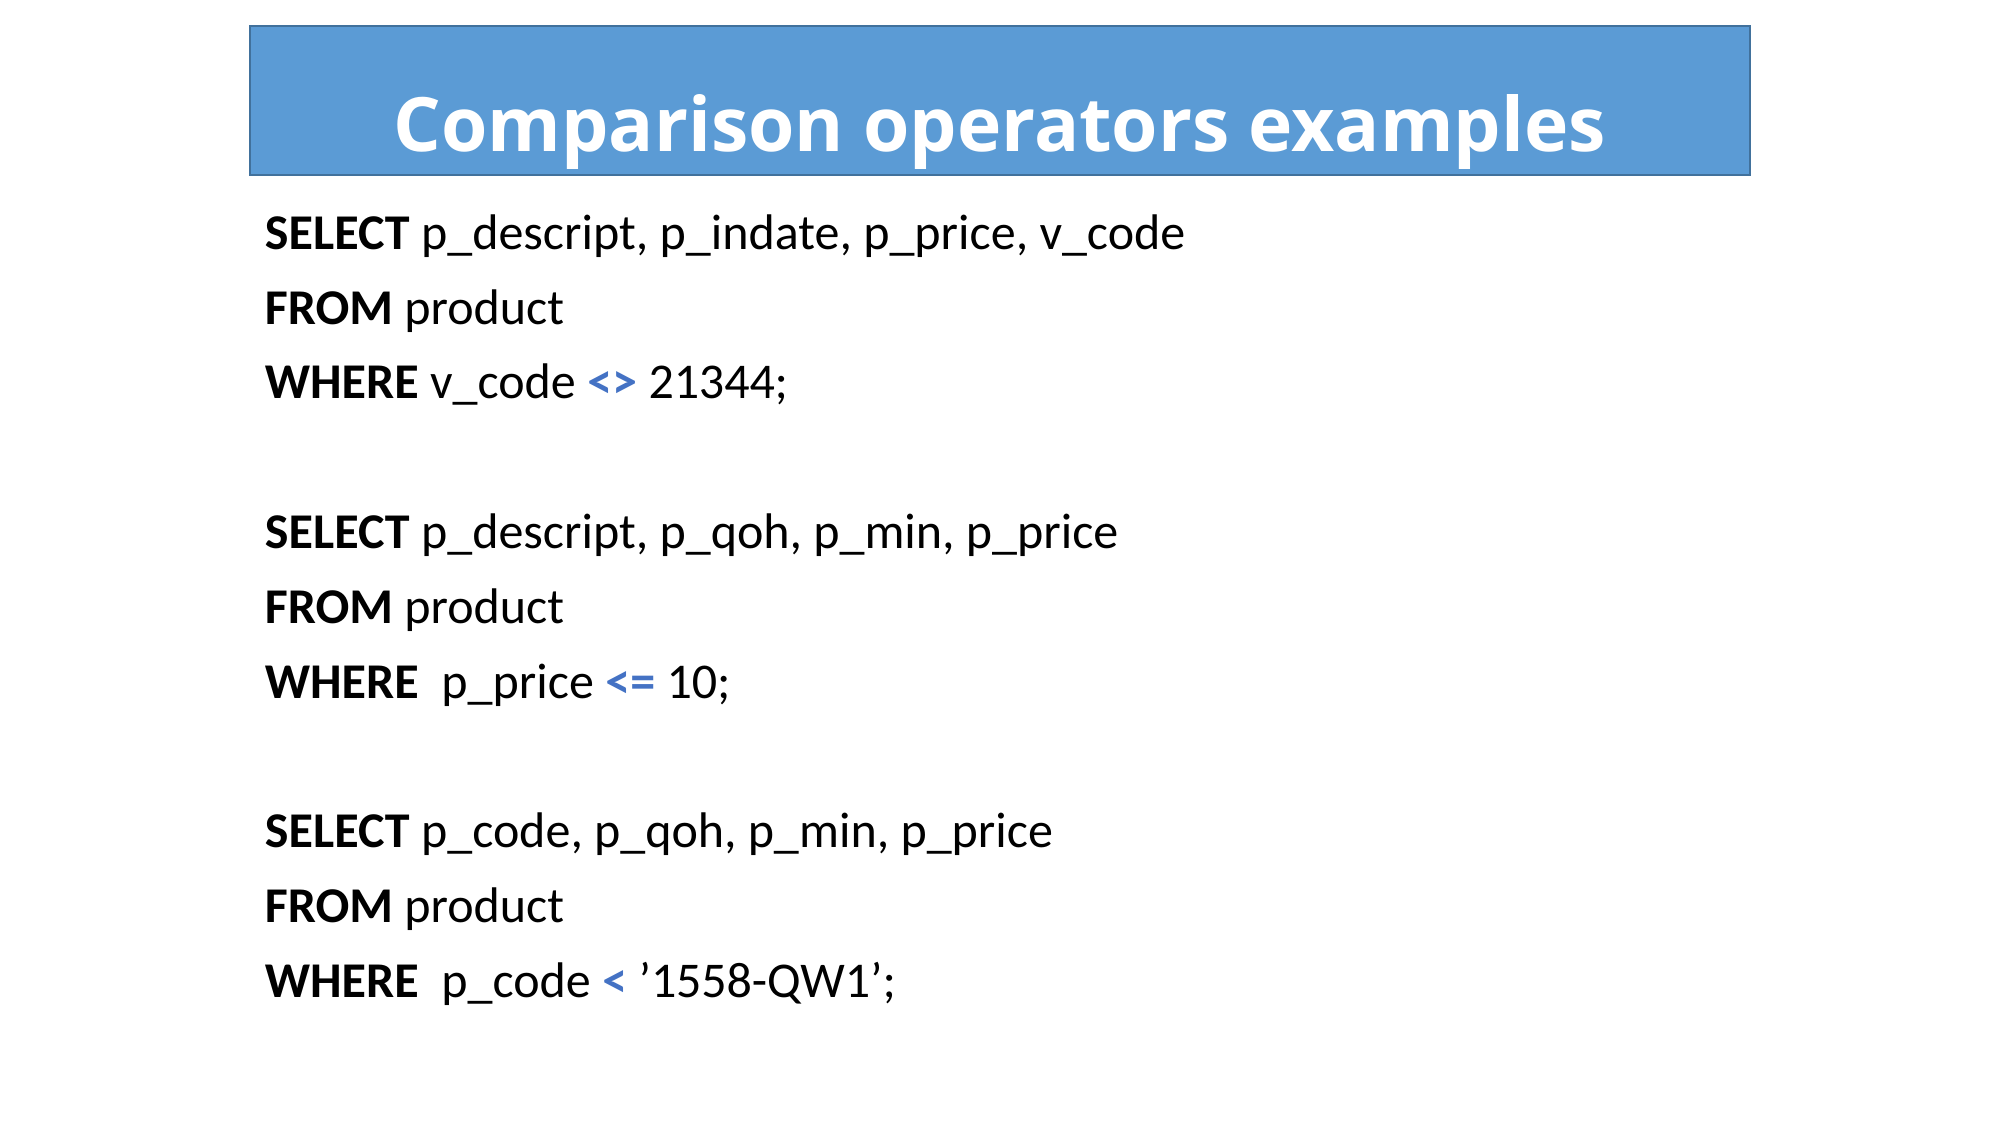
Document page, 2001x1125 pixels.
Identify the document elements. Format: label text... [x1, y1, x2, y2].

subtitle SELECT p_descript, p_indate, p_price, v_code FROM product WHERE v_code <> 21344; SELECT p_descript, p_qoh, p_min, p_price FROM product WHERE p_price <= 10; SELECT p_code, p_qoh, p_min, p_price FROM product WHERE p_code < ’1558-QW1’; [249, 198, 1750, 1070]
title Comparison operators examples [249, 26, 1750, 176]
